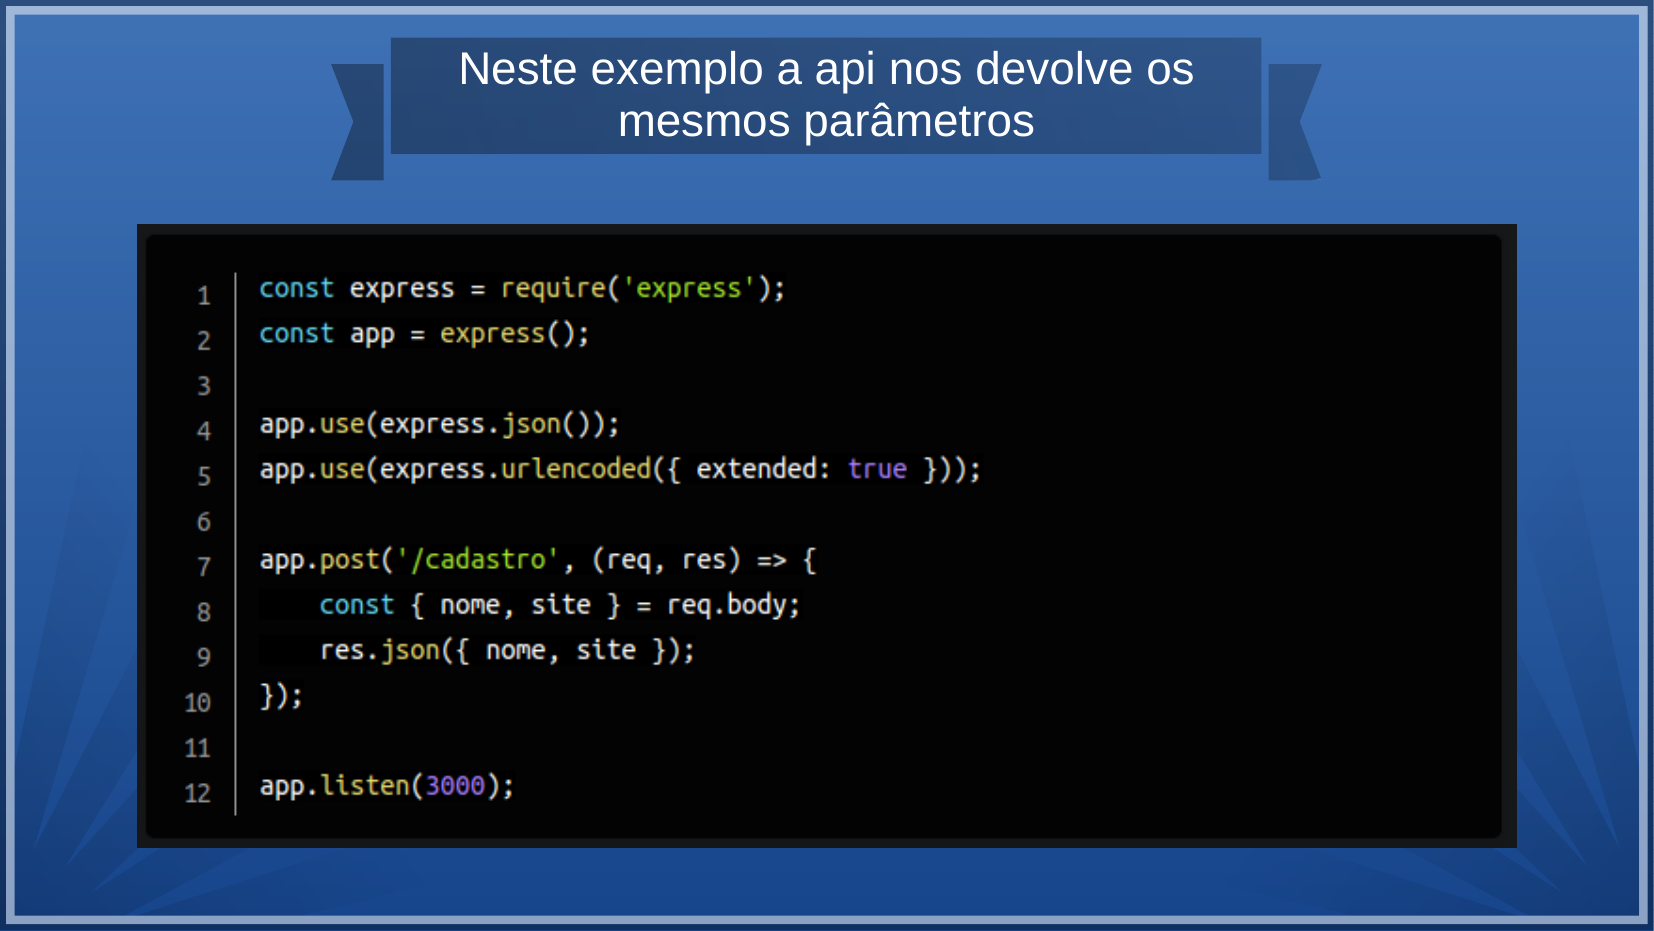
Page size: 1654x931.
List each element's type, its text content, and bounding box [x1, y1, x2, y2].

picture [137, 224, 1517, 848]
title Neste exemplo a api nos devolve os mesmos parâmetros [389, 35, 1264, 154]
